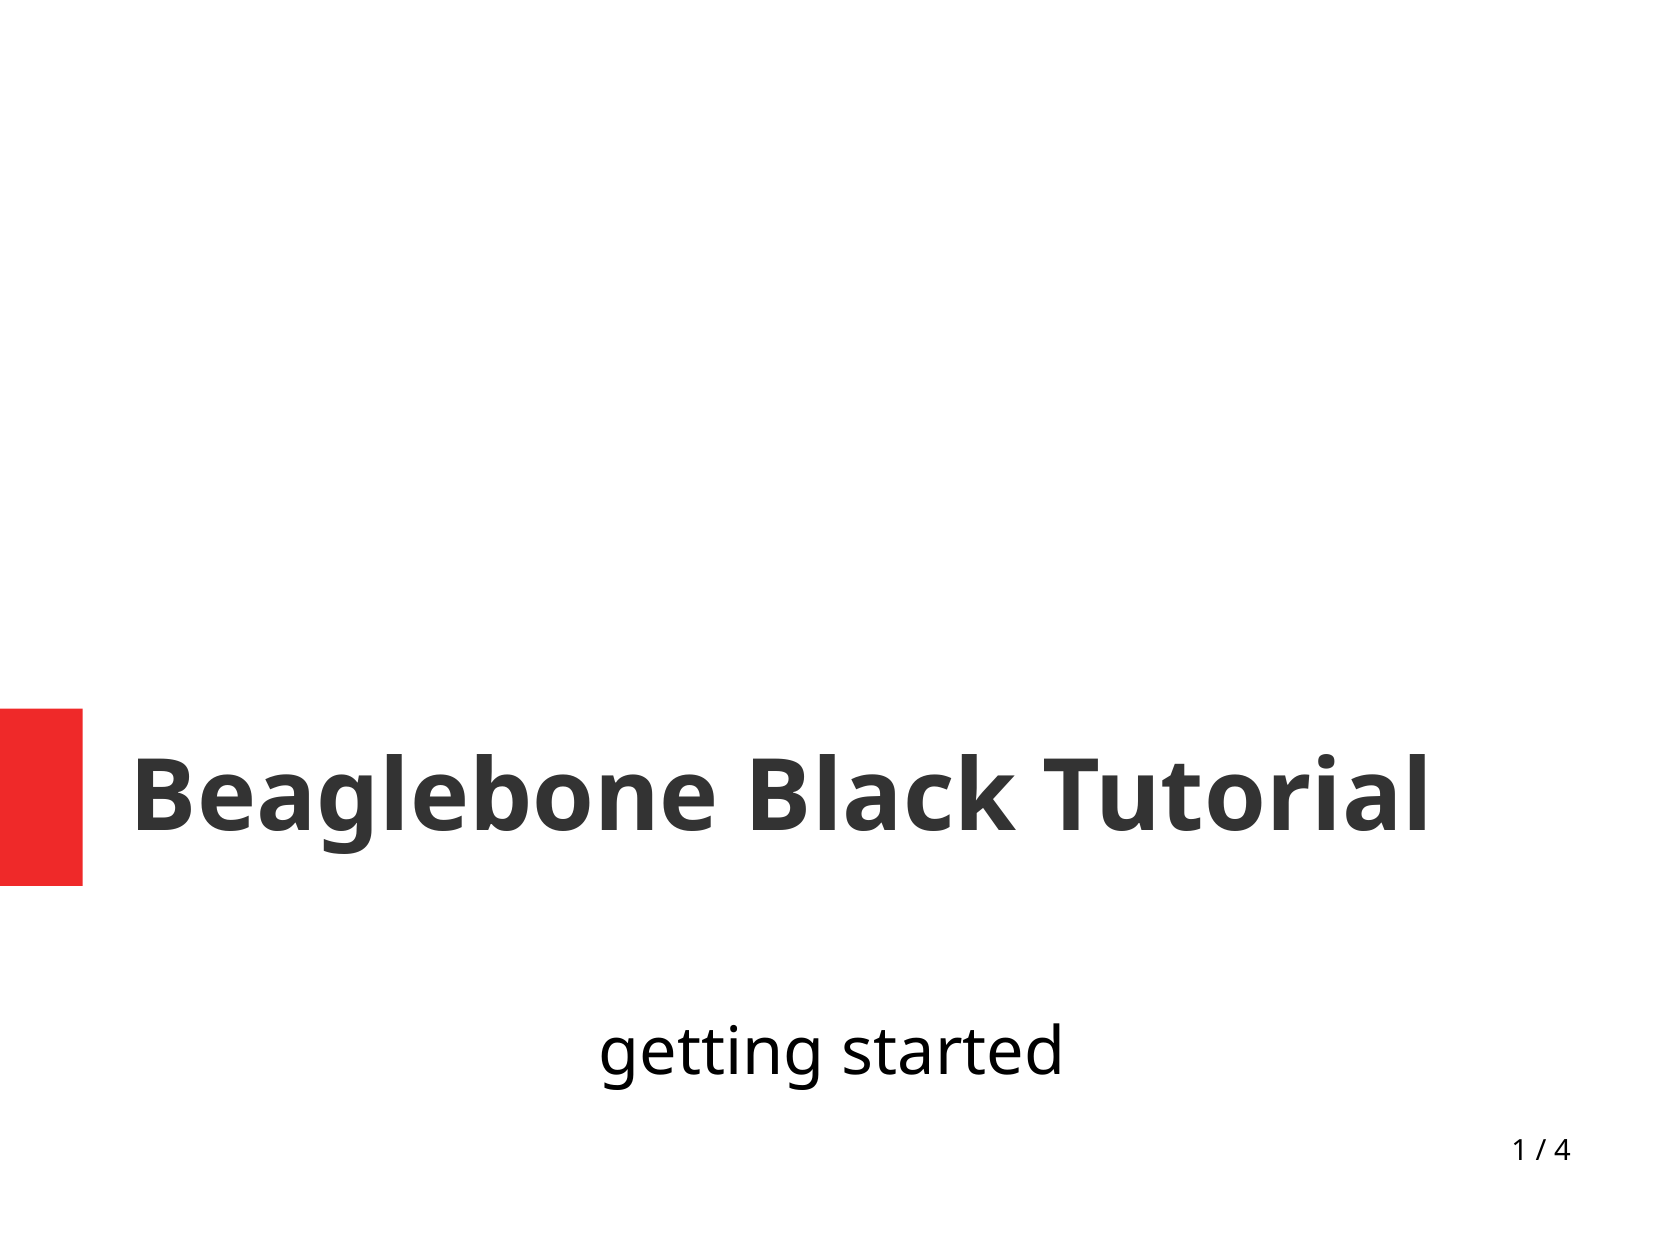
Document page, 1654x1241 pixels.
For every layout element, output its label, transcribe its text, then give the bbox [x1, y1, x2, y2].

title Beaglebone Black Tutorial [129, 655, 1536, 928]
subtitle getting started [129, 968, 1536, 1130]
